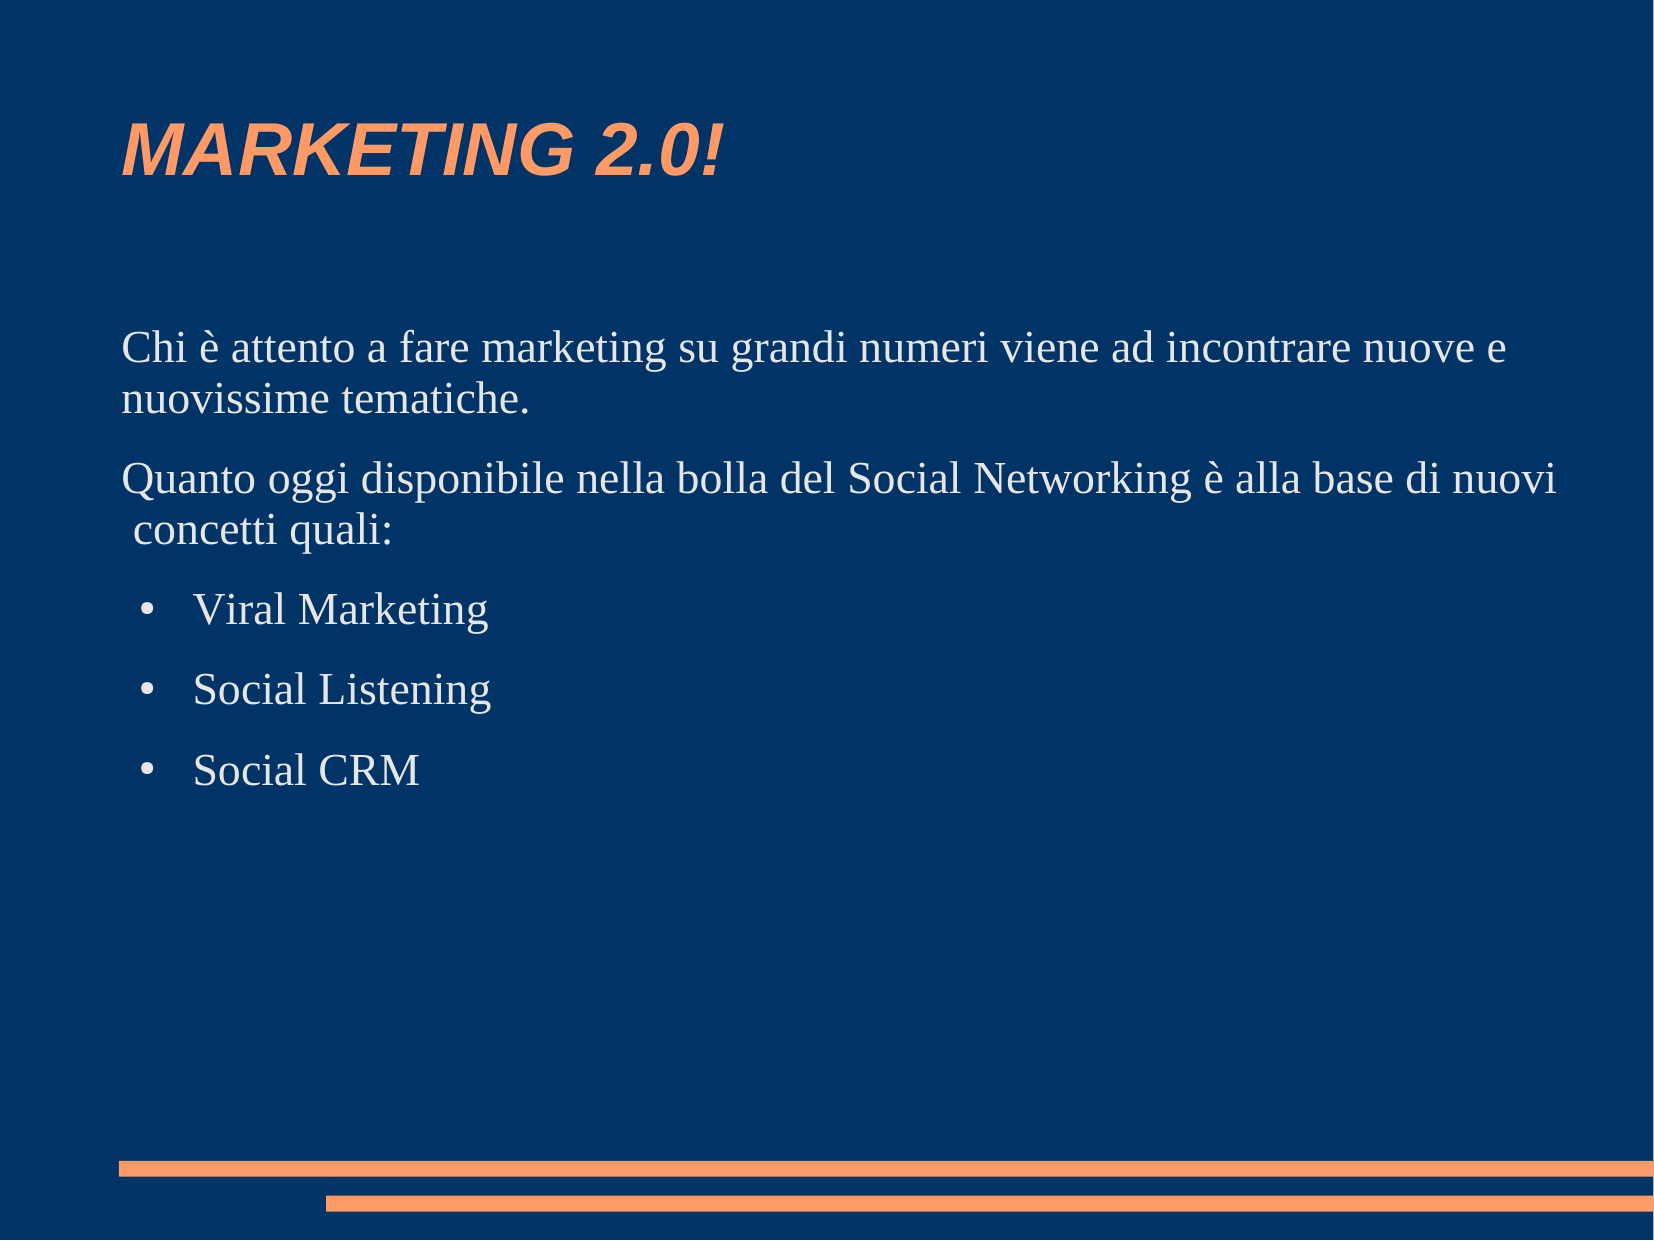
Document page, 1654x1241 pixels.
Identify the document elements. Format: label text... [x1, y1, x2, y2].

list Chi è attento a fare marketing su grandi numeri viene ad incontrare nuove e nuovissime tematiche. Quanto oggi disponibile nella bolla del Social Networking è alla base di nuovi concetti quali: Viral Marketing Social Listening Social CRM [121, 322, 1561, 1132]
title MARKETING 2.0! [121, 46, 1534, 254]
